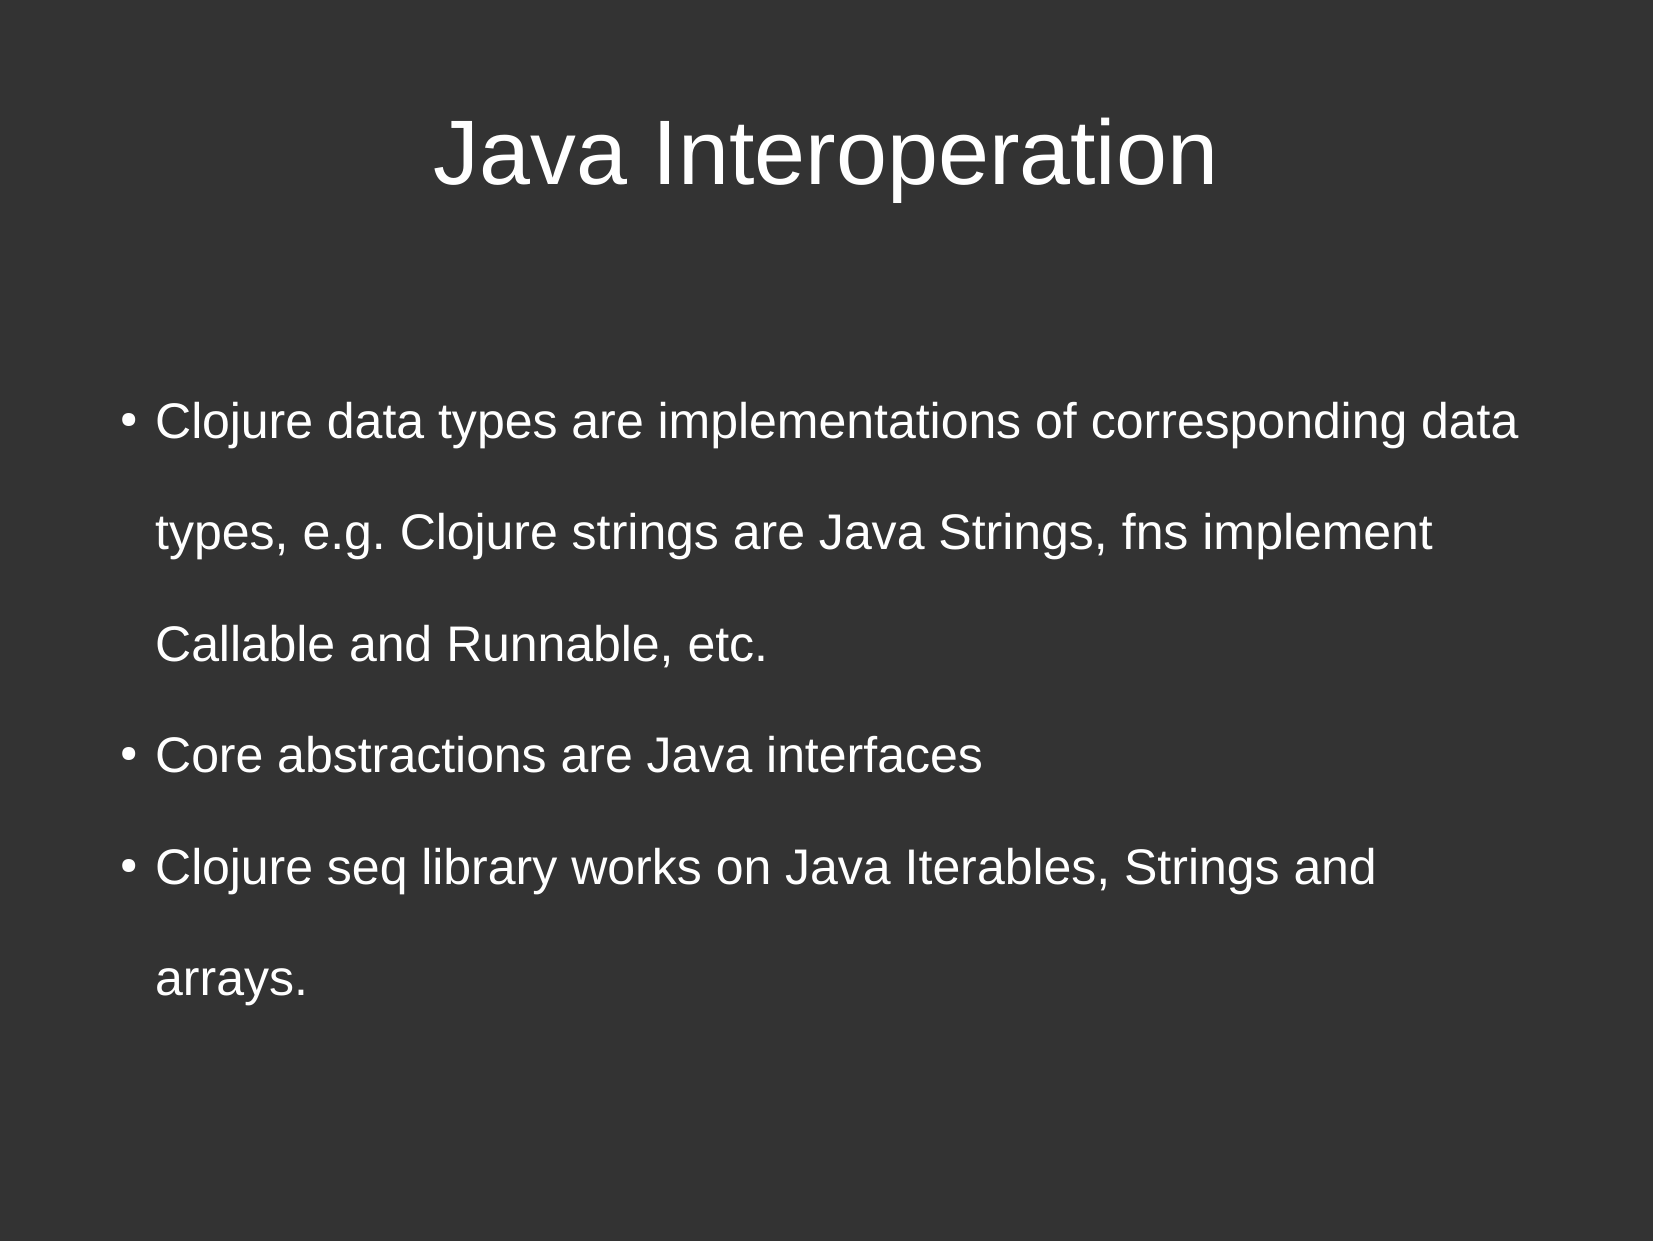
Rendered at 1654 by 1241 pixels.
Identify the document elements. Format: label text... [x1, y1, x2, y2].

text_box Clojure data types are implementations of corresponding data types, e.g. Clojure strings are Java Strings, fns implement Callable and Runnable, etc. Core abstractions are Java interfaces Clojure seq library works on Java Iterables, Strings and arrays. [105, 330, 1546, 959]
title Java Interoperation [82, 49, 1571, 257]
